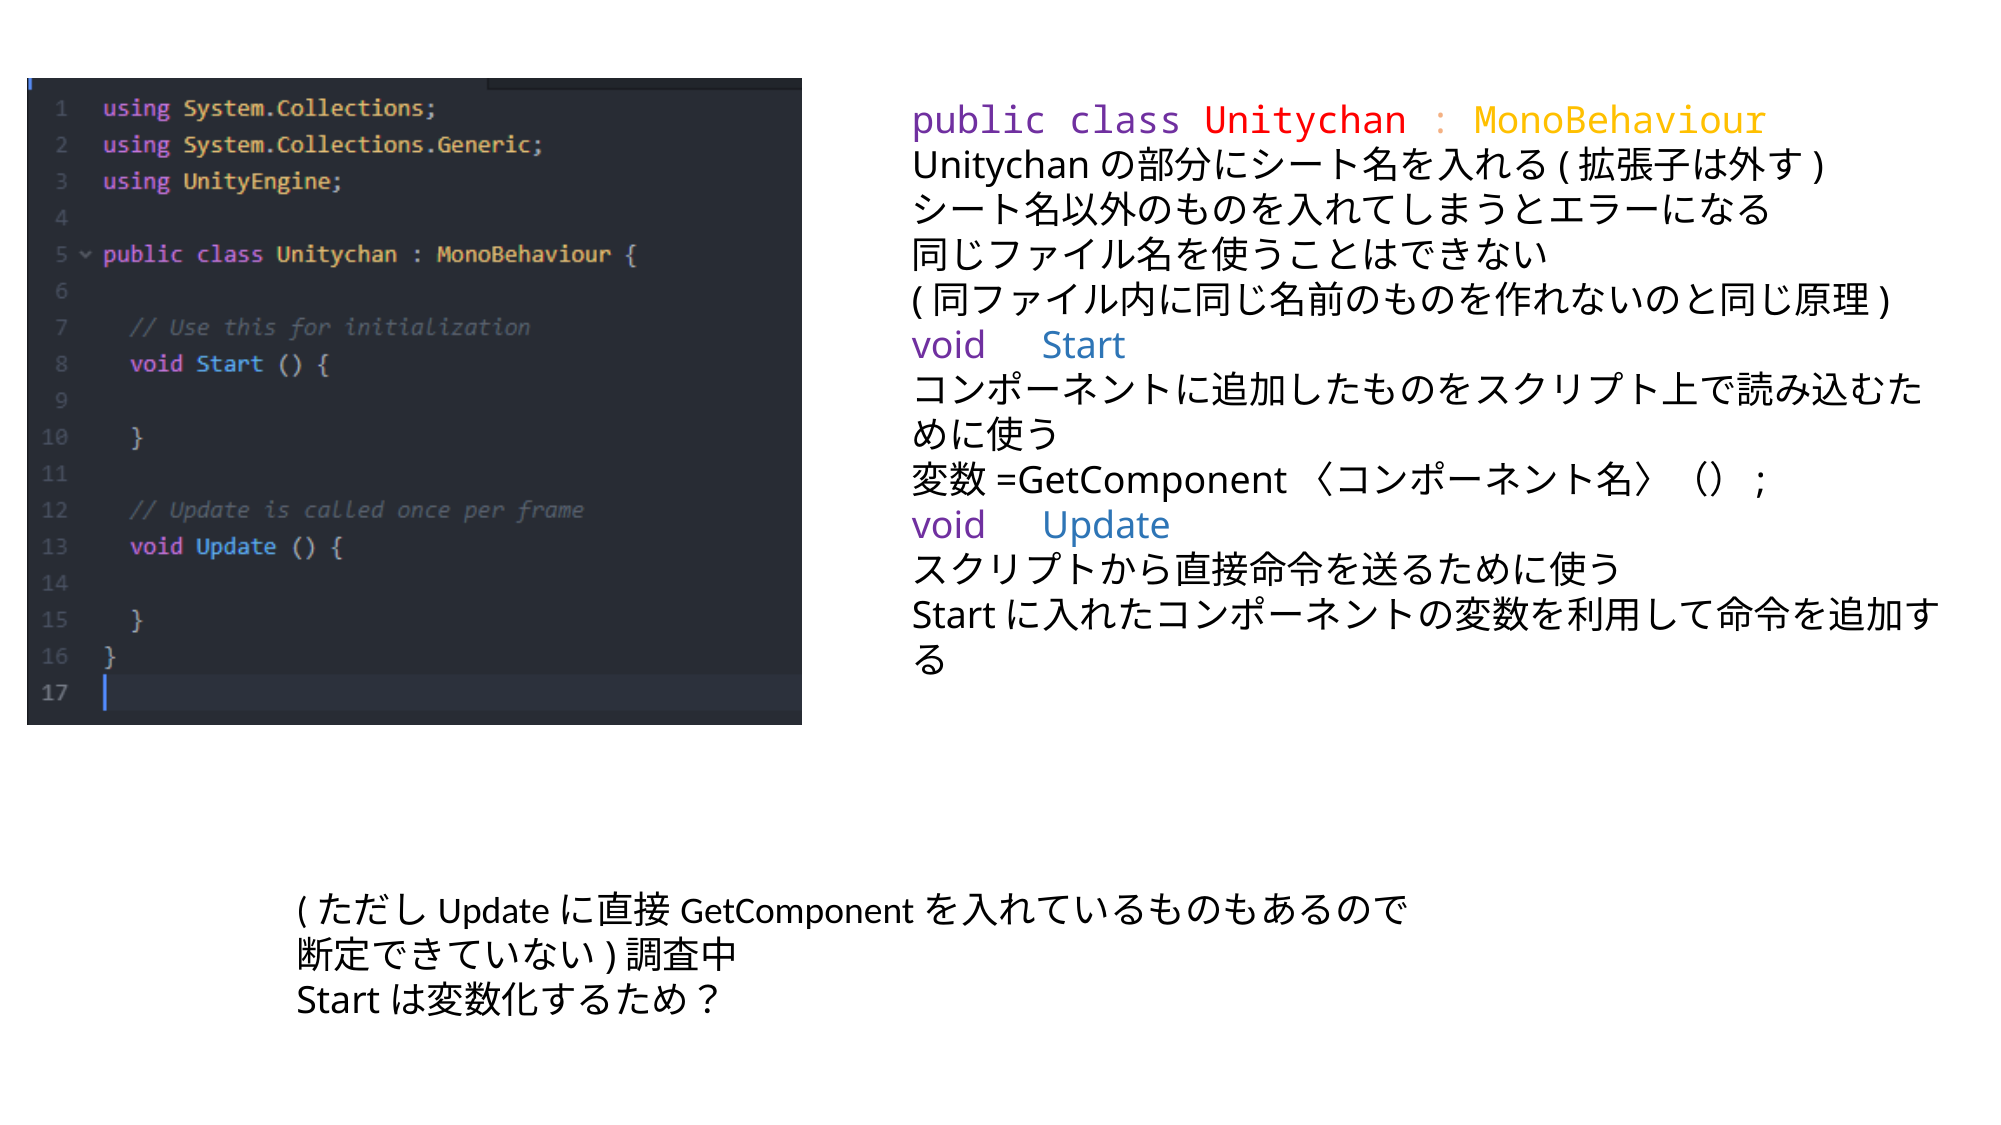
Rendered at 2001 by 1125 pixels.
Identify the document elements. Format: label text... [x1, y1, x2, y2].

text_box (ただしUpdateに直接GetComponentを入れているものもあるので 断定できていない)調査中 Startは変数化するため？ [281, 878, 1601, 1030]
text_box public class Unitychan : MonoBehaviour Unitychanの部分にシート名を入れる(拡張子は外す) シート名以外のものを入れてしまうとエラーになる 同じファイル名を使うことはできない (同ファイル内に同じ名前のものを作れないのと同じ原理) void Start コンポーネントに追加したものをスクリプト上で読み込むために使う 変数=GetComponent〈コンポーネント名〉（）; void Update スクリプトから直接命令を送るために使う Startに入れたコンポーネントの変数を利用して命令を追加する [896, 89, 1971, 695]
picture [27, 78, 802, 725]
